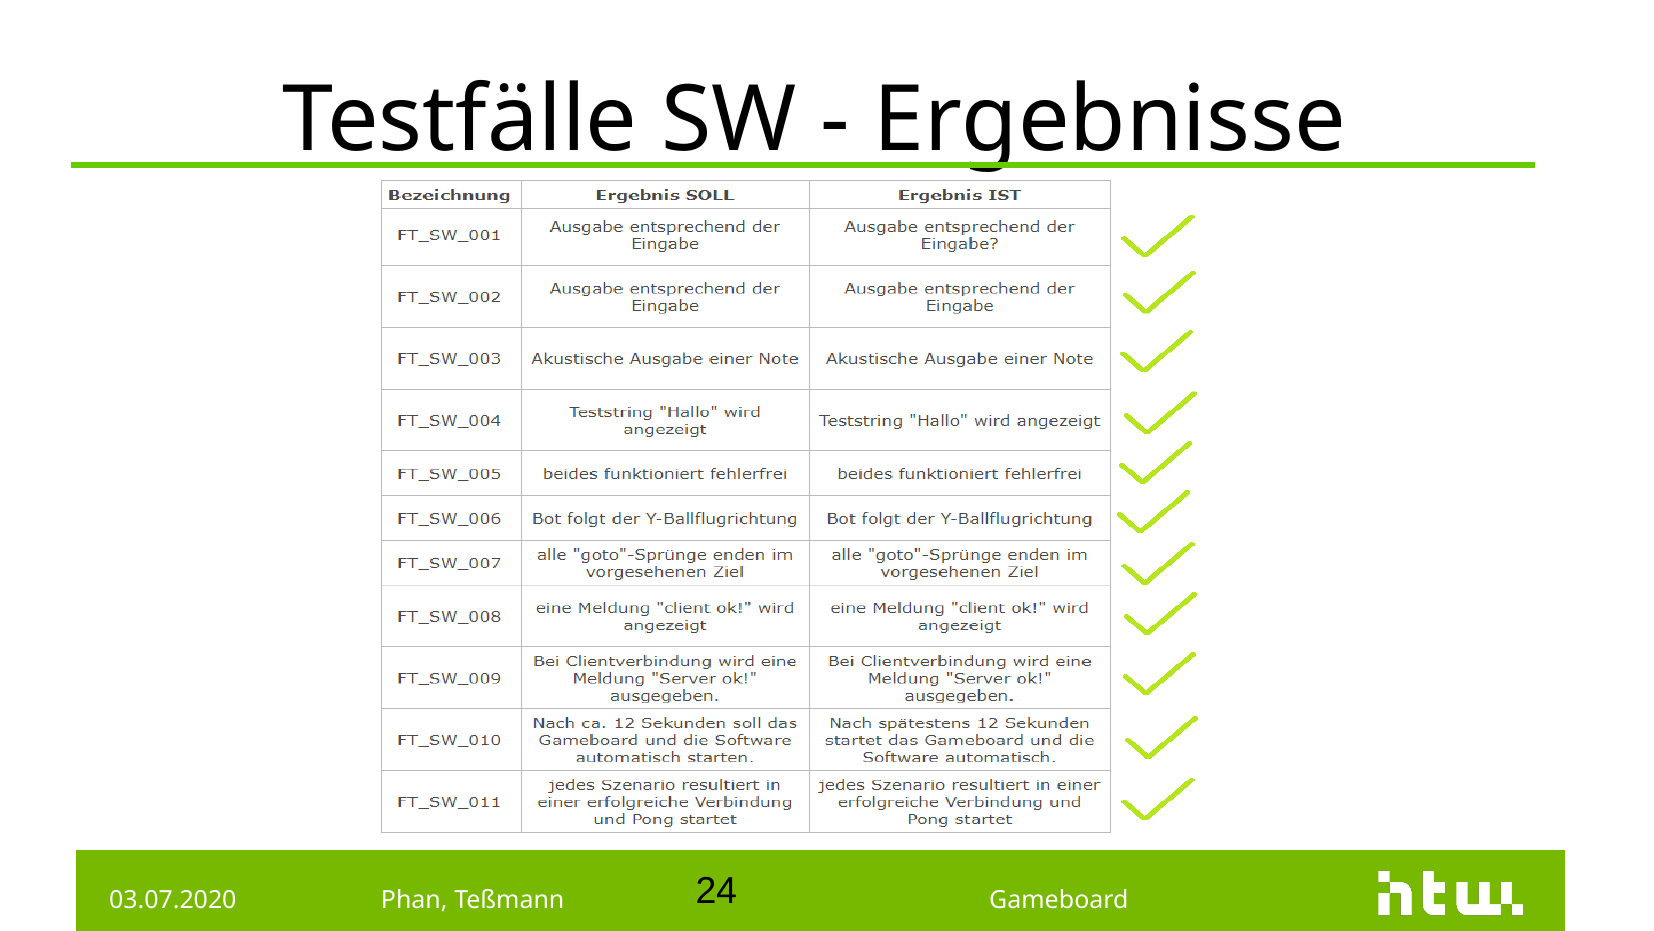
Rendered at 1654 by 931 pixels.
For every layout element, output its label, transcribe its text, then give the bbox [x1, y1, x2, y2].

title Testfälle SW - Ergebnisse [82, 37, 1571, 193]
picture [0, 0, 1654, 931]
text_box <number> [680, 862, 899, 920]
